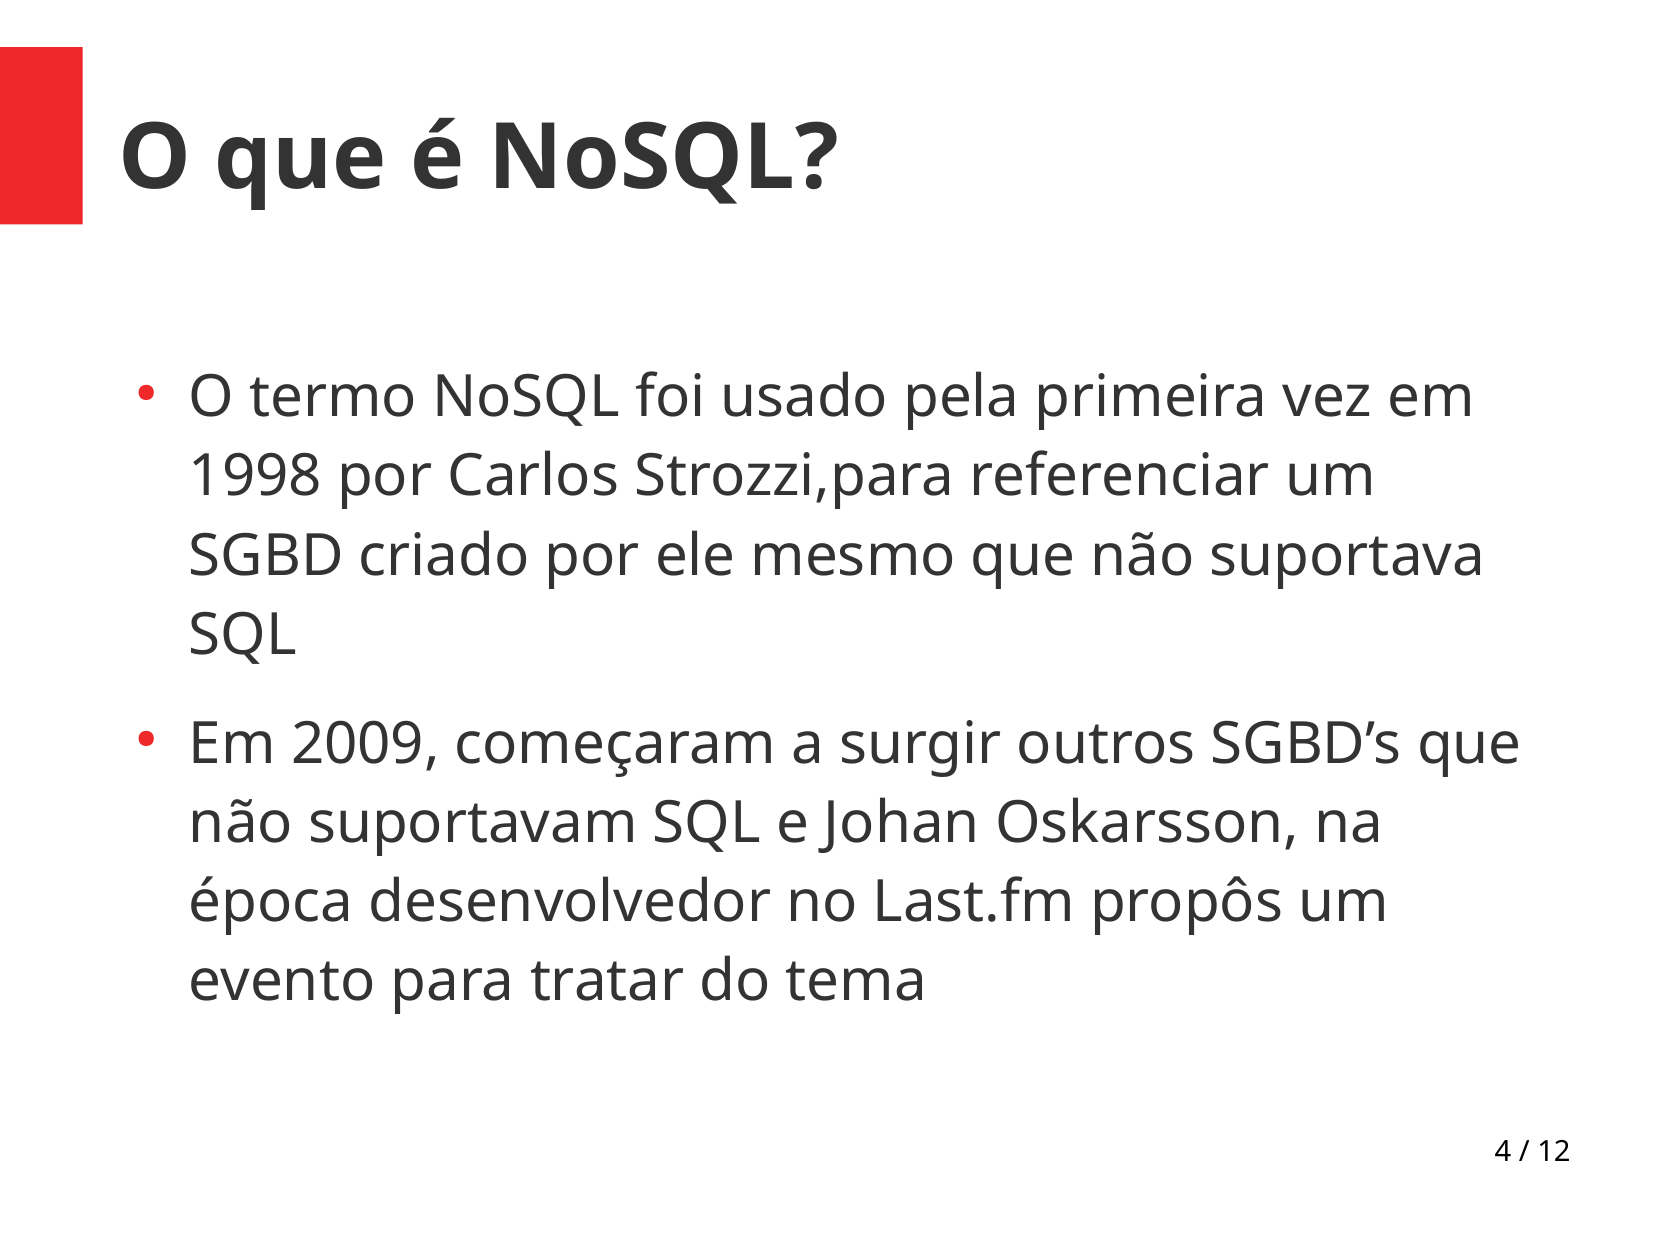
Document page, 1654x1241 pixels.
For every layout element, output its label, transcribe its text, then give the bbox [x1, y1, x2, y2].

list O termo NoSQL foi usado pela primeira vez em 1998 por Carlos Strozzi,para referenciar um SGBD criado por ele mesmo que não suportava SQL Em 2009, começaram a surgir outros SGBD’s que não suportavam SQL e Johan Oskarsson, na época desenvolvedor no Last.fm propôs um evento para tratar do tema [118, 354, 1536, 1074]
title O que é NoSQL? [118, 49, 1571, 257]
